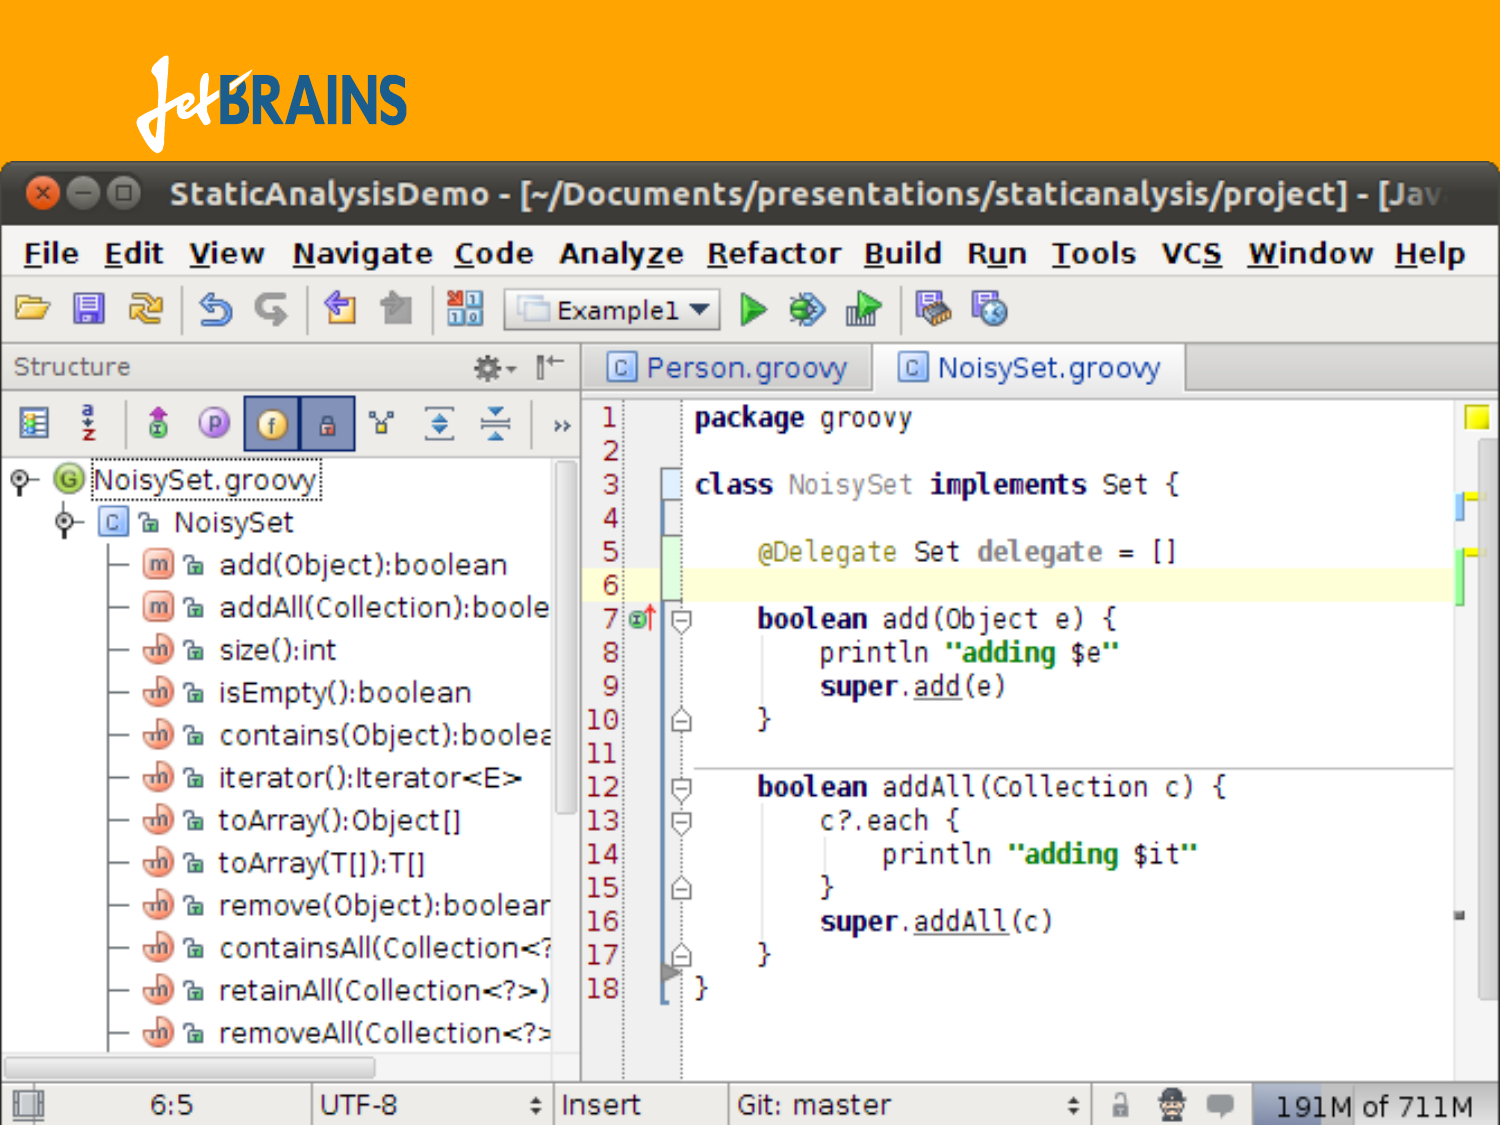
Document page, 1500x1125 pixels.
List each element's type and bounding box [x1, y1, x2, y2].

picture [0, 161, 1500, 1125]
